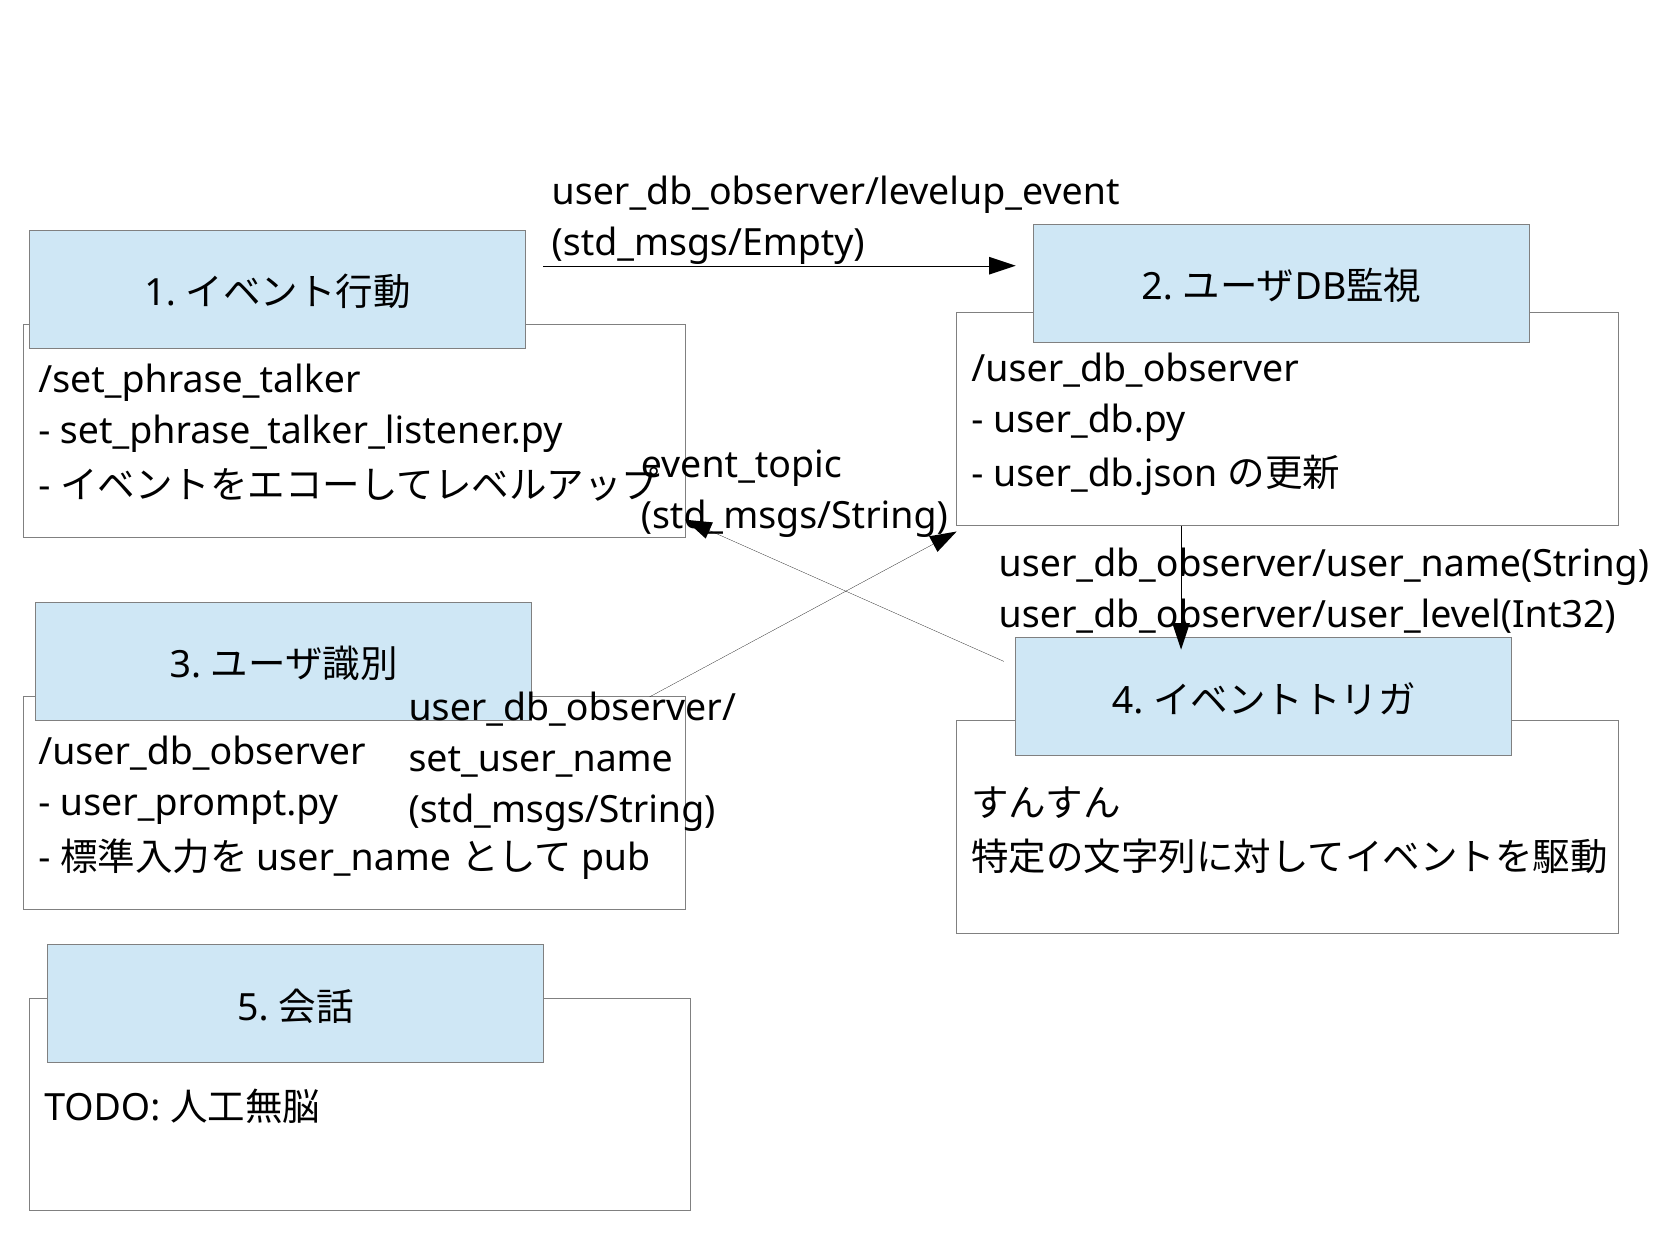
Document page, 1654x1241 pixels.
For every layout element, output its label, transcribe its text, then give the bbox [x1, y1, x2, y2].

text_box 4. イベントトリガ [1015, 637, 1512, 756]
text_box TODO: 人工無脳 [29, 998, 691, 1211]
text_box event_topic (std_msgs/String) [625, 430, 1099, 526]
text_box user_db_observer/levelup_event (std_msgs/Empty) [536, 157, 1489, 253]
text_box /set_phrase_talker - set_phrase_talker_listener.py - イベントをエコーしてレベルアップ [23, 324, 686, 538]
text_box user_db_observer/set_user_name (std_msgs/String) [393, 673, 1016, 769]
text_box すんすん 特定の文字列に対してイベントを駆動 [956, 720, 1619, 934]
text_box 5. 会話 [47, 944, 544, 1063]
text_box /user_db_observer - user_db.py - user_db.json の更新 [956, 312, 1619, 526]
text_box /user_db_observer - user_prompt.py - 標準入力を user_name として pub [23, 696, 686, 910]
text_box 1. イベント行動 [29, 230, 526, 349]
text_box 2. ユーザDB監視 [1033, 224, 1530, 343]
text_box 3. ユーザ識別 [35, 602, 532, 721]
text_box user_db_observer/user_name(String) user_db_observer/user_level(Int32) [983, 529, 1654, 625]
